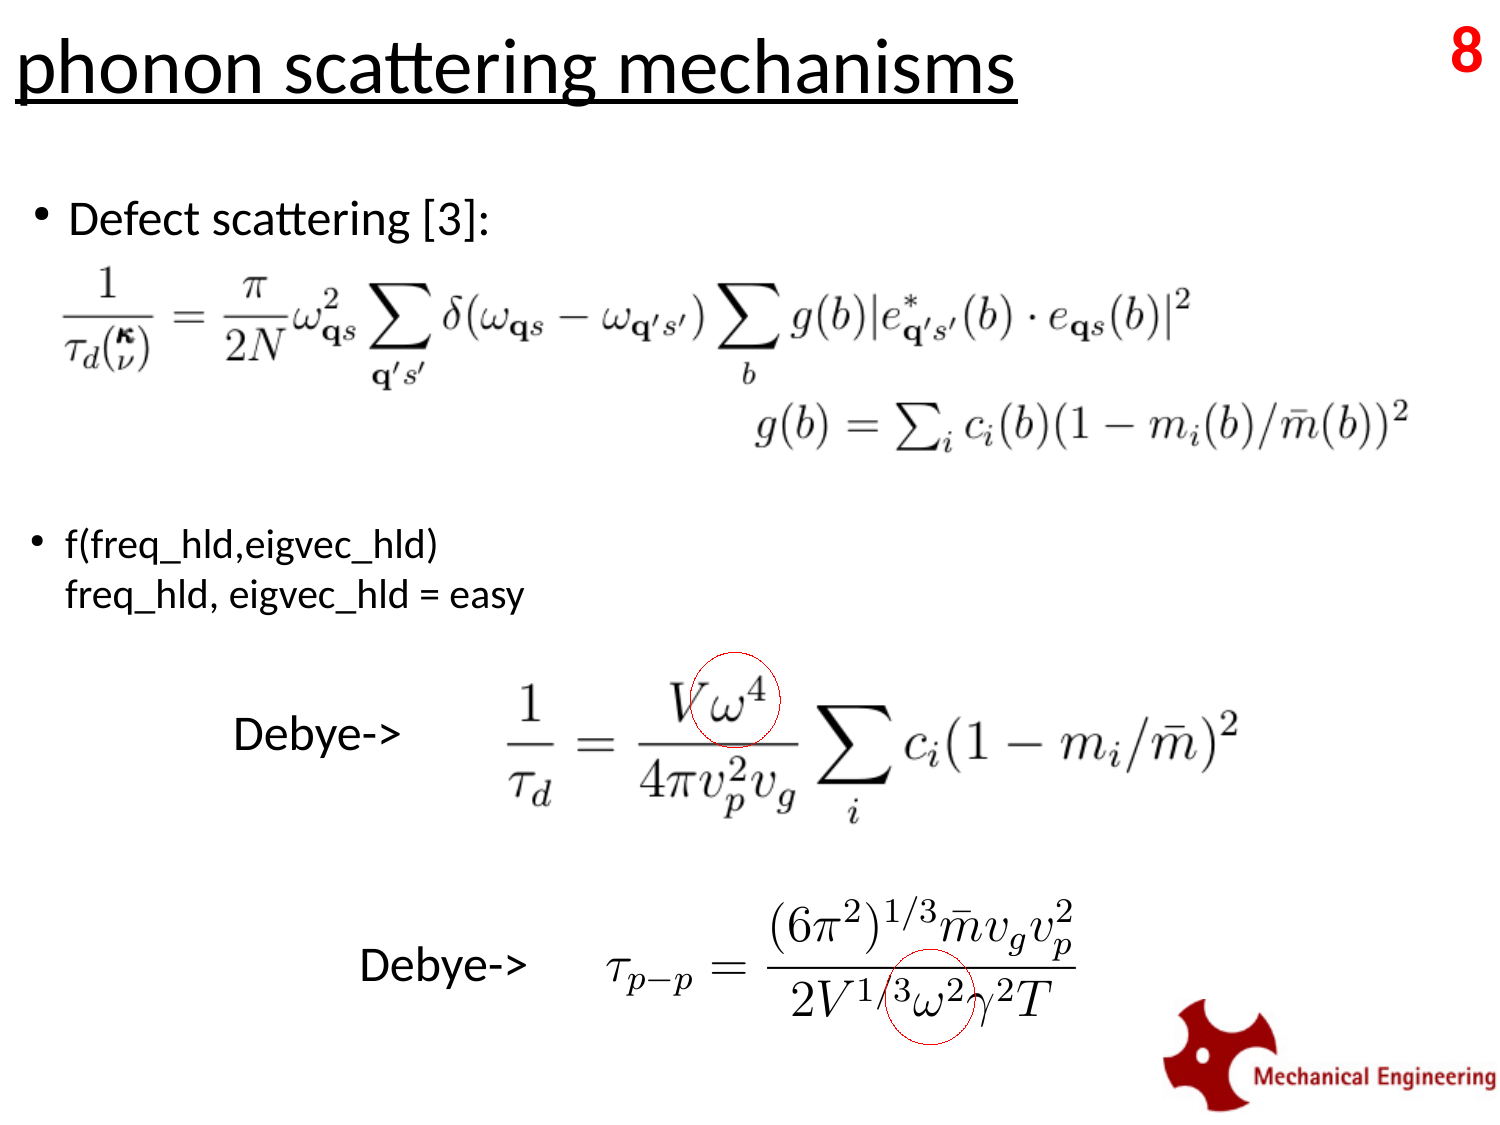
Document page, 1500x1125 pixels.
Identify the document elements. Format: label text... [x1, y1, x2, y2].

title phonon scattering mechanisms [0, 0, 1351, 156]
text_box 8 [1436, 0, 1500, 93]
text_box f(freq_hld,eigvec_hld) freq_hld, eigvec_hld = easy [15, 509, 916, 625]
text_box Debye-> [182, 705, 526, 779]
picture [45, 252, 1427, 470]
picture [1162, 999, 1497, 1113]
text_box Defect scattering [3]: [18, 177, 631, 253]
text_box Debye-> [309, 936, 652, 1010]
picture [594, 883, 1082, 1040]
picture [495, 660, 1246, 833]
